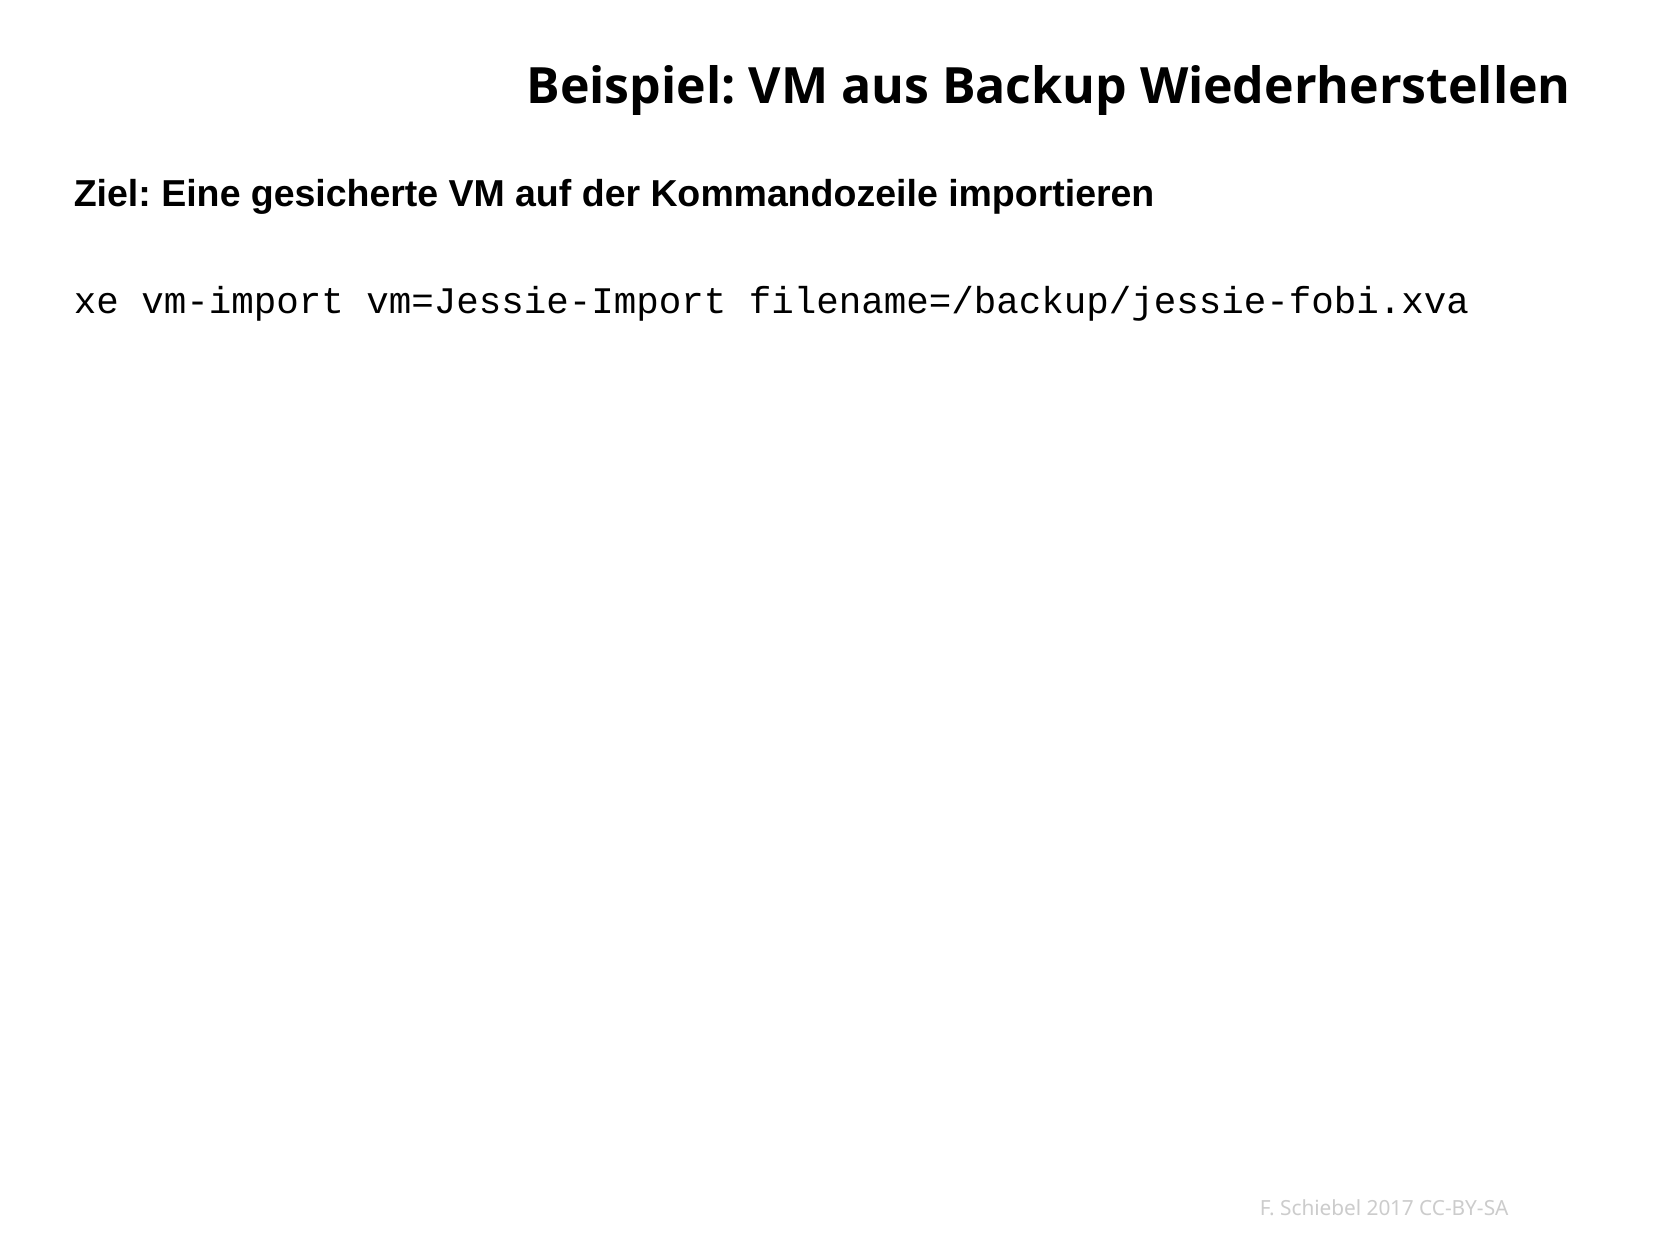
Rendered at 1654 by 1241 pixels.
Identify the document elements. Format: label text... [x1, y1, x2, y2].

title Beispiel: VM aus Backup Wiederherstellen [82, 49, 1571, 119]
text_box xe vm-import vm=Jessie-Import filename=/backup/jessie-fobi.xva [59, 224, 1607, 1111]
text_box Ziel: Eine gesicherte VM auf der Kommandozeile importieren [59, 165, 1171, 223]
